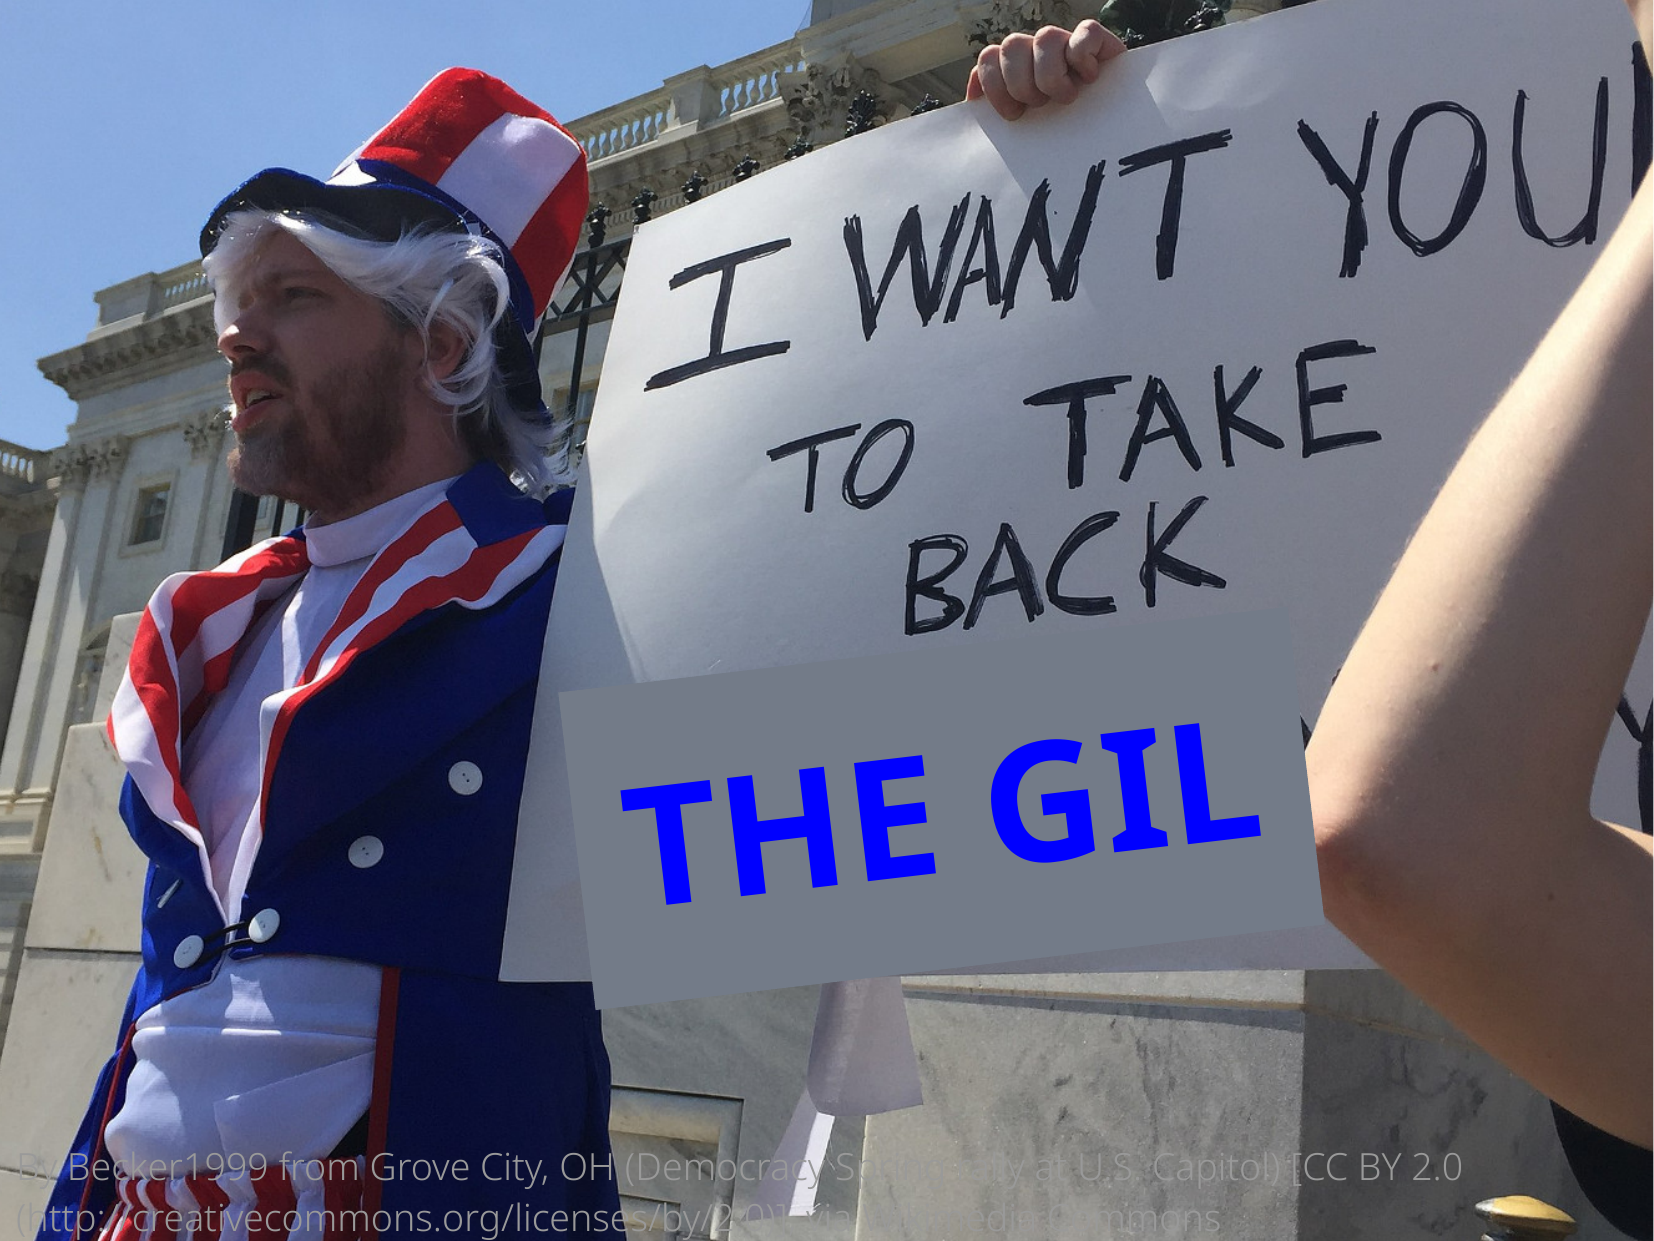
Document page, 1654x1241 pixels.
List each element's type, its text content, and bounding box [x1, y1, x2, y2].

picture [0, 0, 1654, 1241]
text_box By Becker1999 from Grove City, OH (Democracy Spring rally at U.S. Capitol) [CC BY 2.0 (http://creativecommons.org/licenses/by/2.0)], via Wikimedia Commons [1, 1133, 1615, 1240]
text_box THE GIL [558, 606, 1325, 1011]
